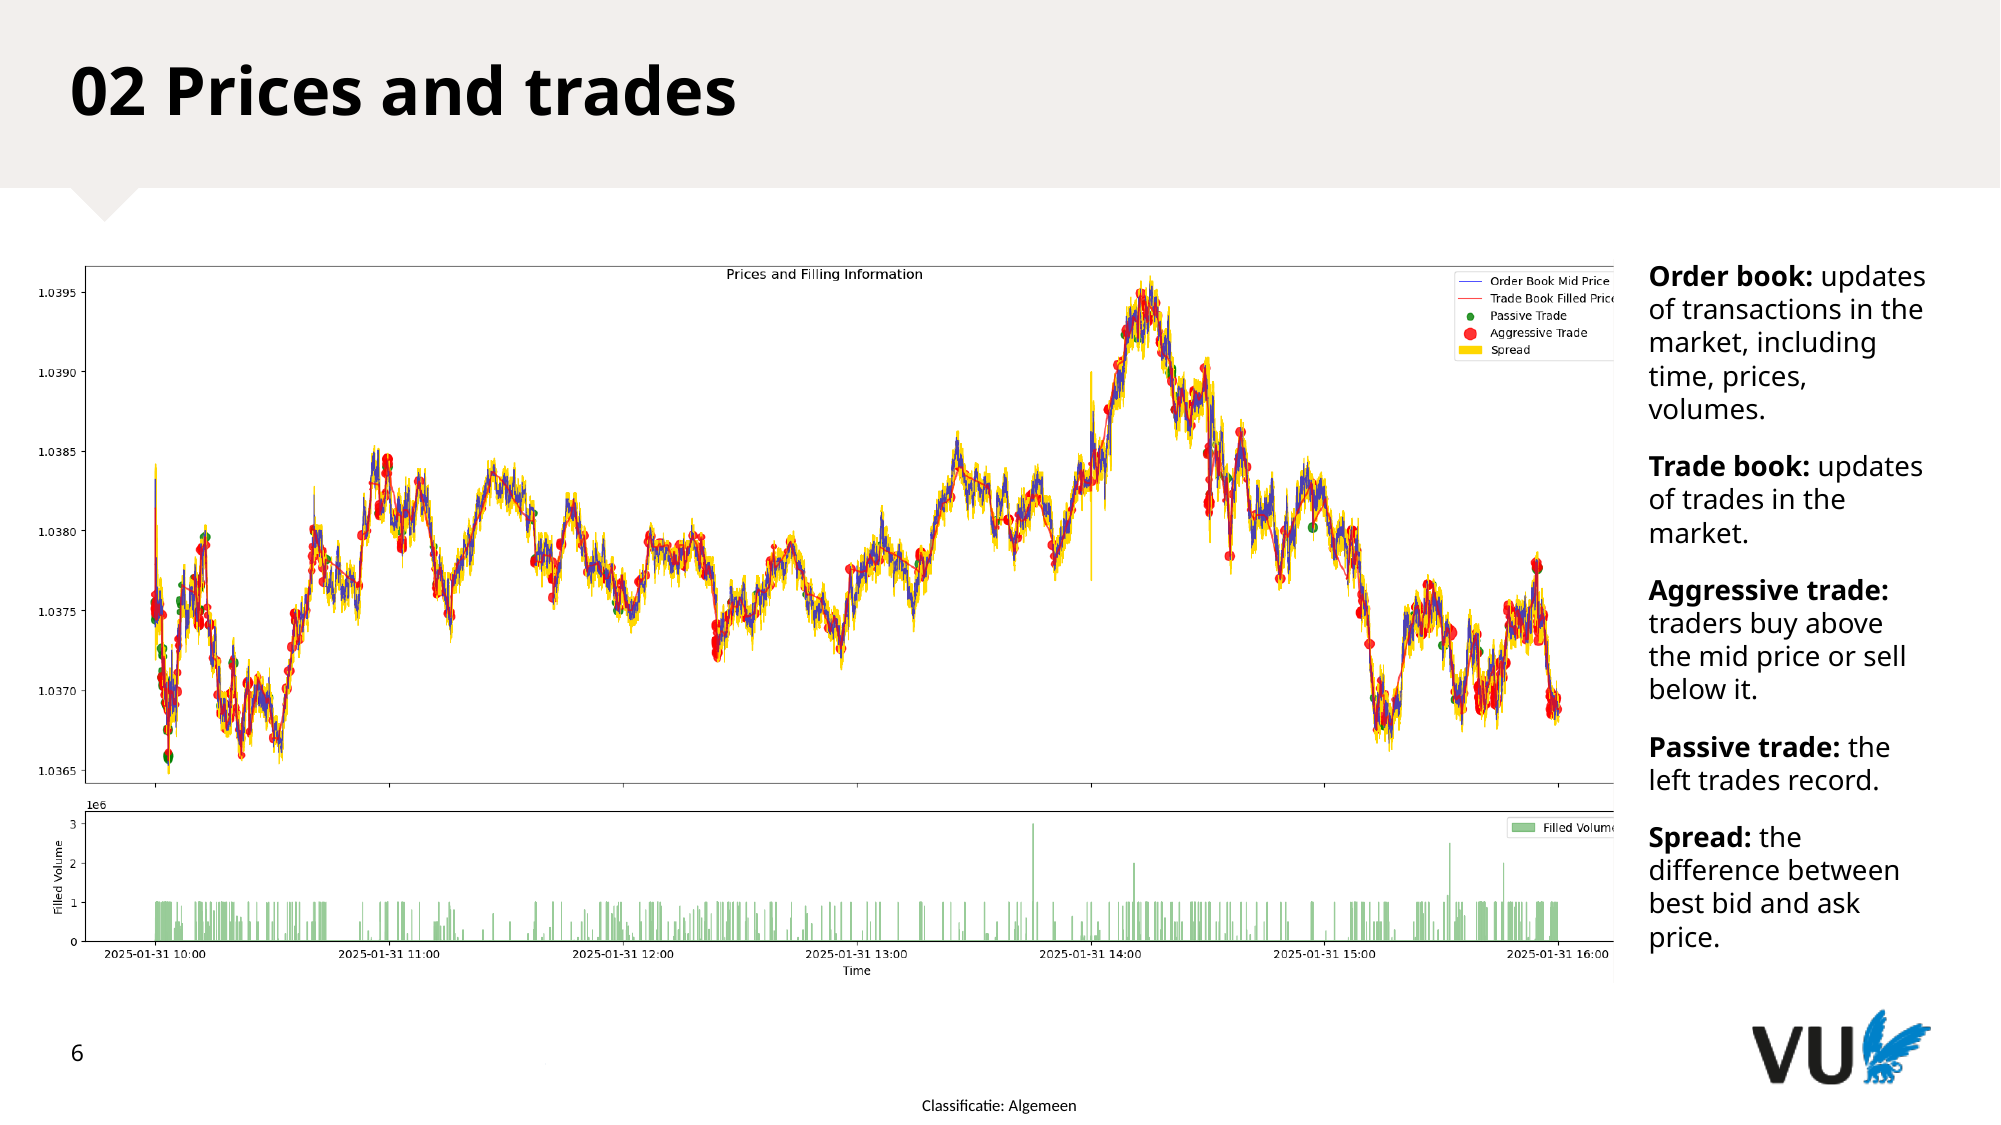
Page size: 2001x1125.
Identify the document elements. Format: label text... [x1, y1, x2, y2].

title 02 Prices and trades [70, 0, 1930, 188]
list Order book: updates of transactions in the market, including time, prices, volumes. Trade book: updates of trades in the market. Aggressive trade: traders buy above the mid price or sell below it. Passive trade: the left trades record. Spread: the difference between best bid and ask price. [1648, 258, 1930, 984]
text_box [70, 984, 152, 1125]
picture [35, 258, 1614, 984]
